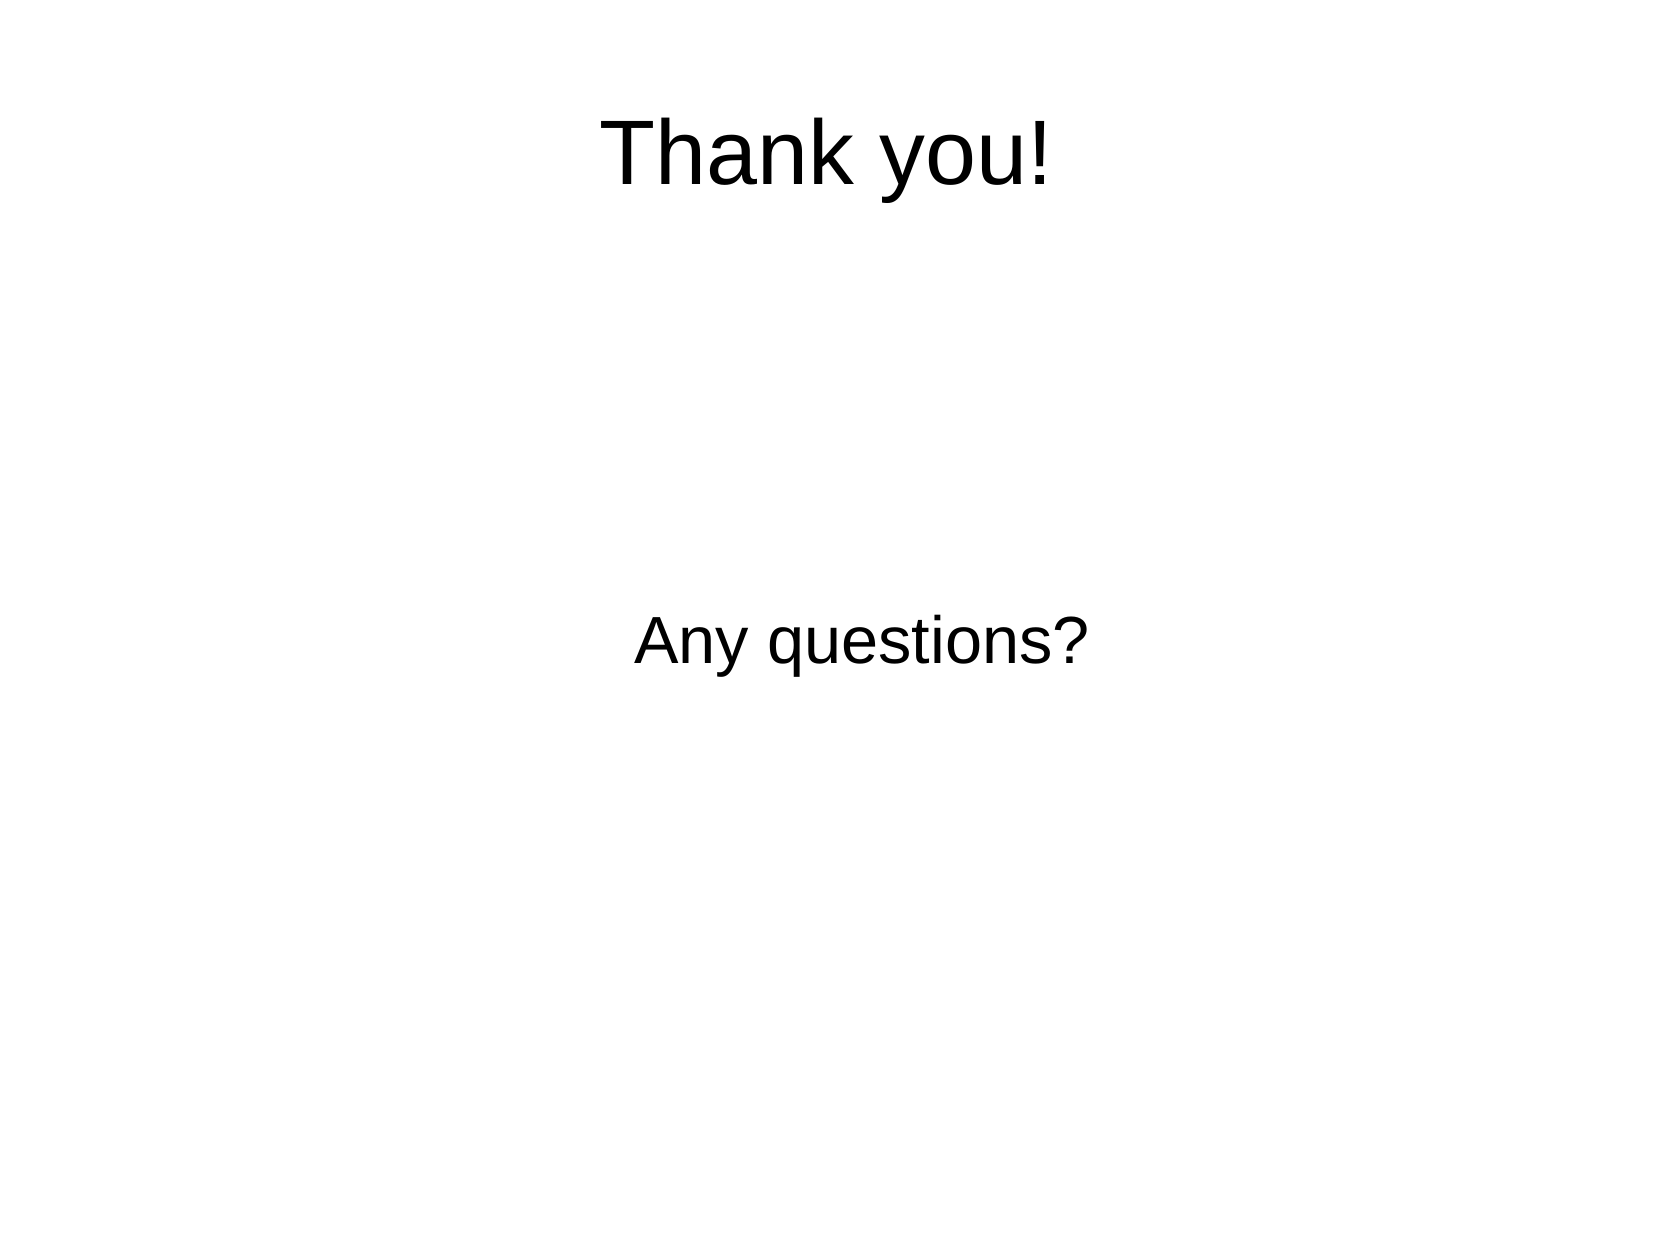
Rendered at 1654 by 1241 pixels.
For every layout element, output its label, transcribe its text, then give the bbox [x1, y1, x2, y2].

list Any questions? [82, 290, 1571, 1010]
title Thank you! [82, 49, 1571, 257]
